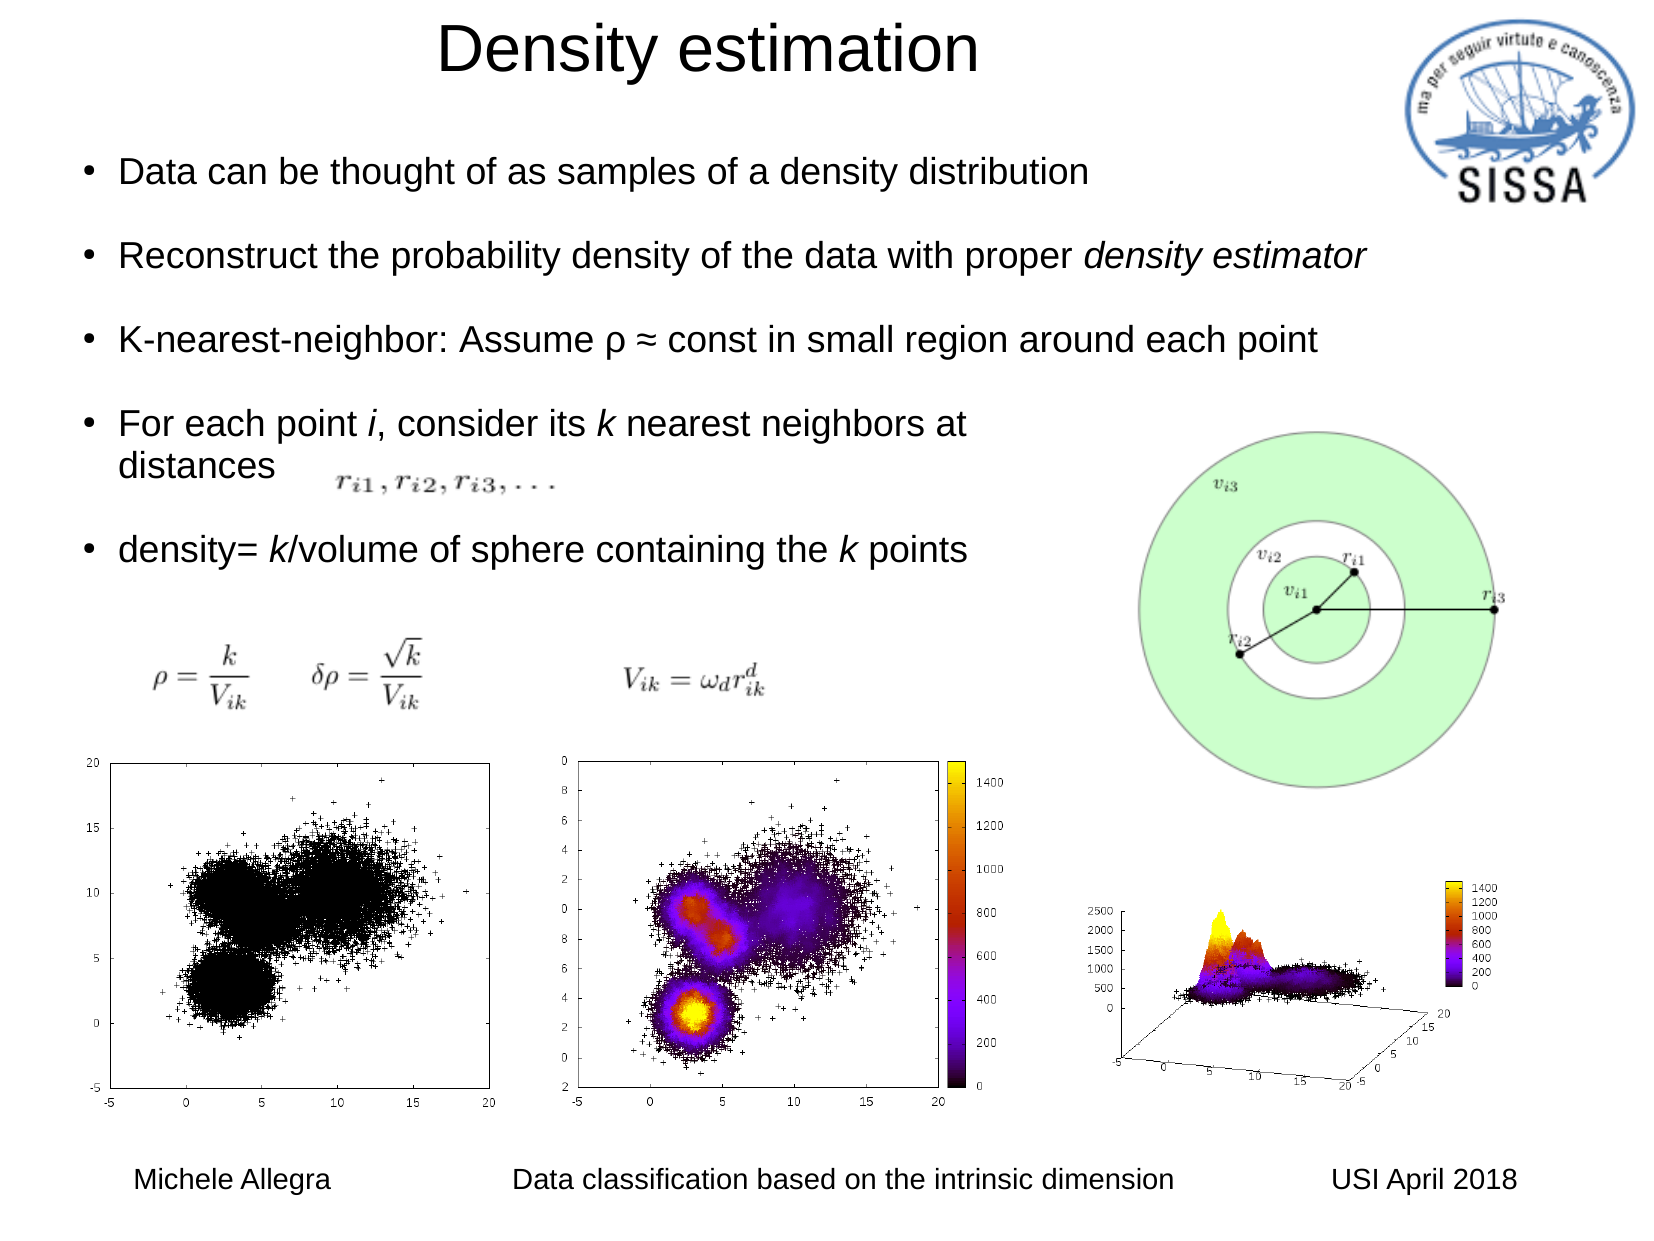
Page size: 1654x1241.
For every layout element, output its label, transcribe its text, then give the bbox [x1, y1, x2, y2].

picture [1045, 388, 1562, 1140]
picture [312, 455, 573, 515]
title Michele Allegra Data classification based on the intrinsic dimension USI April 2018 [82, 1141, 1571, 1217]
picture [67, 745, 1029, 1118]
subtitle Data can be thought of as samples of a density distribution Reconstruct the probability density of the data with proper density estimator K-nearest-neighbor: Assume ρ ≈ const in small region around each point For each point i, consider its k nearest neighbors at distances density= k/volume of sphere containing the k points [82, 150, 1571, 1141]
picture [1391, 16, 1652, 207]
title Density estimation [82, 0, 1335, 100]
picture [112, 632, 451, 722]
picture [610, 639, 789, 723]
